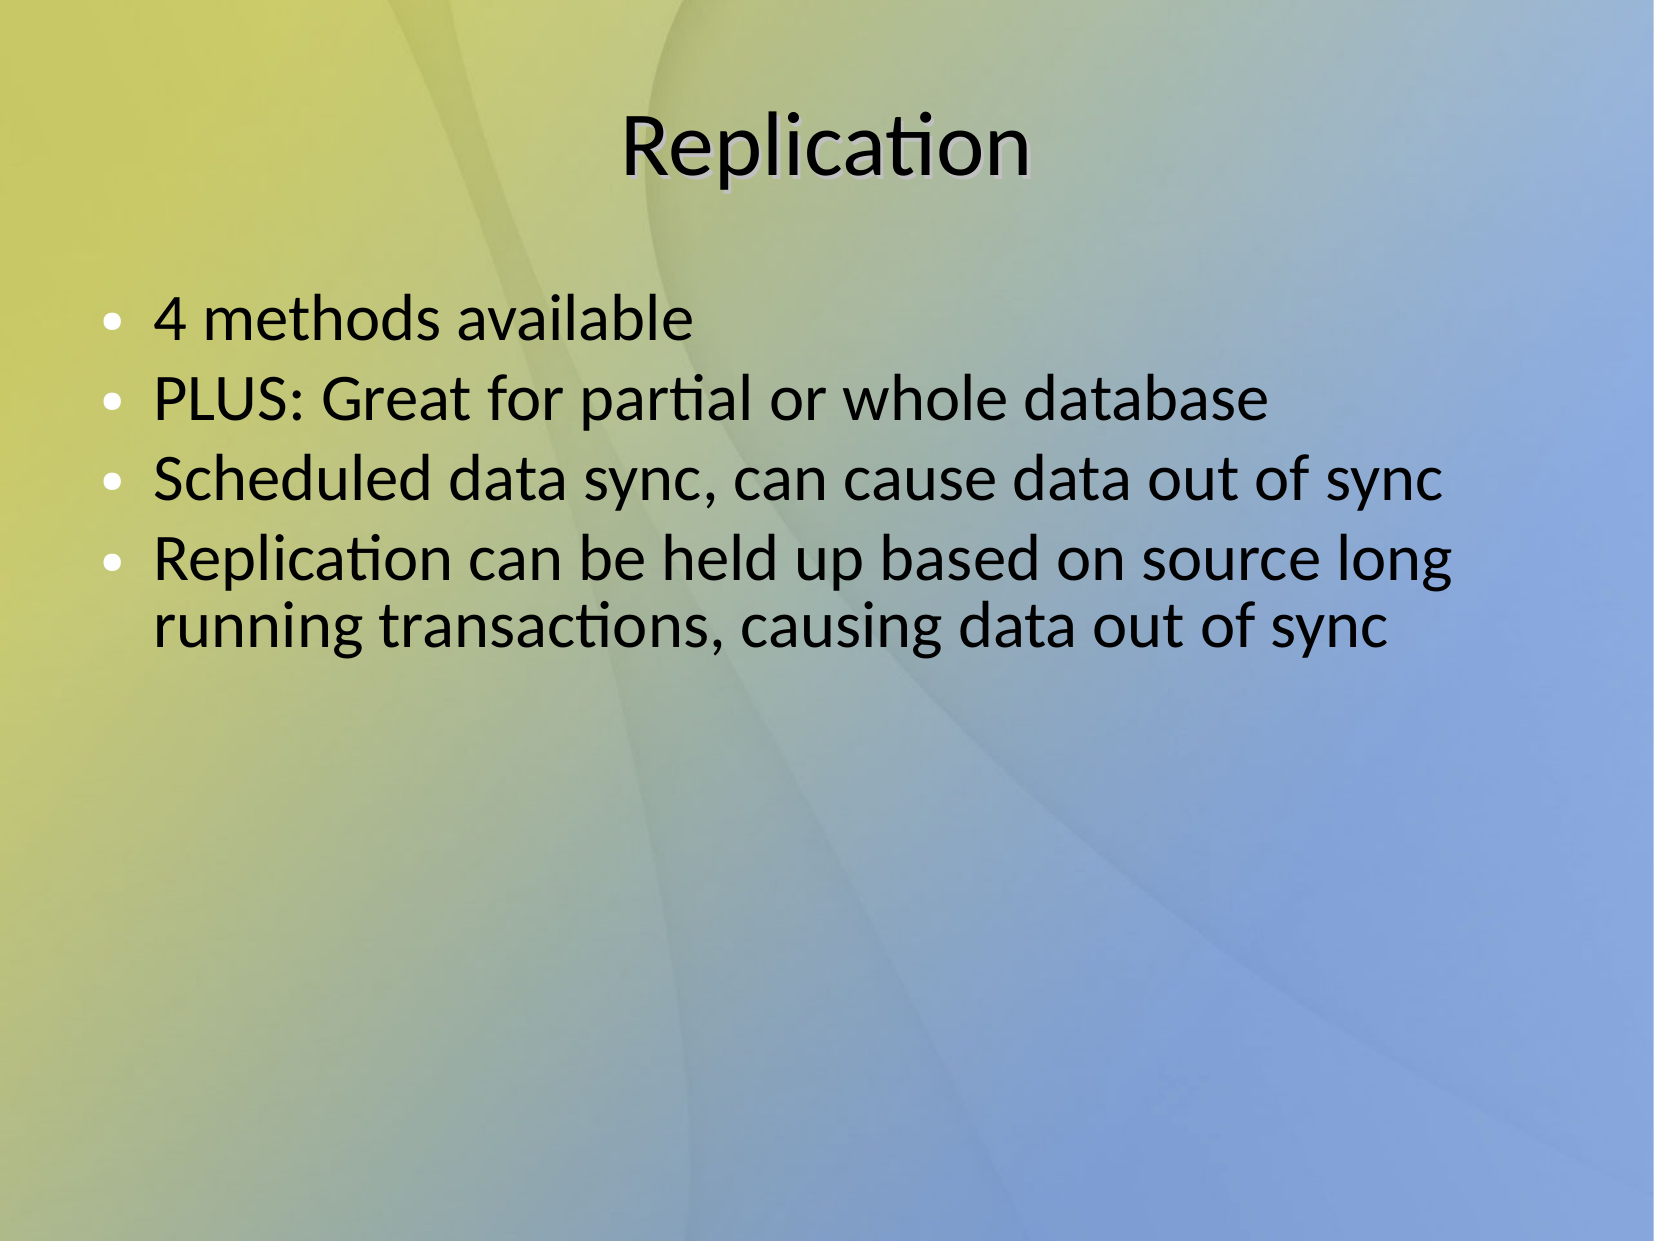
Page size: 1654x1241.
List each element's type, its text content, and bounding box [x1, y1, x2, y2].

title Replication [82, 49, 1571, 257]
picture [0, 0, 1654, 1241]
list 4 methods available PLUS: Great for partial or whole database Scheduled data sync, can cause data out of sync Replication can be held up based on source long running transactions, causing data out of sync [82, 290, 1571, 1010]
